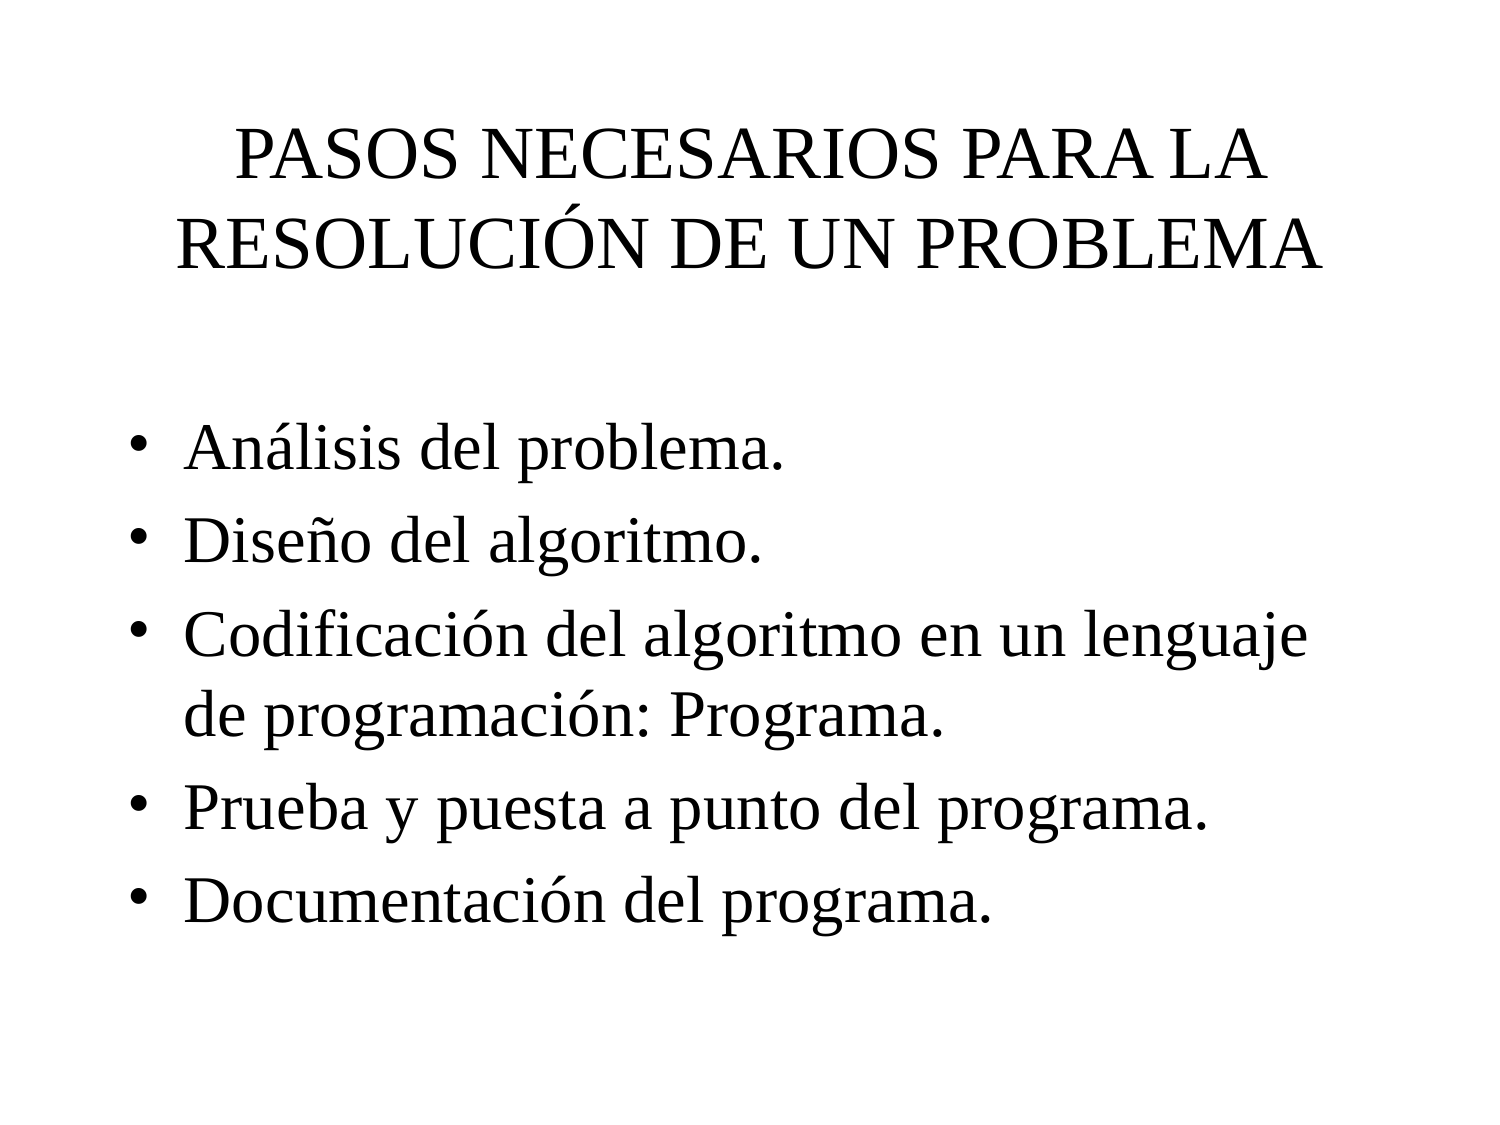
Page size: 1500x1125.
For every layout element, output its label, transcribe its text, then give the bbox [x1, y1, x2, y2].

title PASOS NECESARIOS PARA LA RESOLUCIÓN DE UN PROBLEMA [112, 99, 1388, 288]
list Análisis del problema. Diseño del algoritmo. Codificación del algoritmo en un lenguaje de programación: Programa. Prueba y puesta a punto del programa. Documentación del programa. [112, 395, 1388, 1071]
